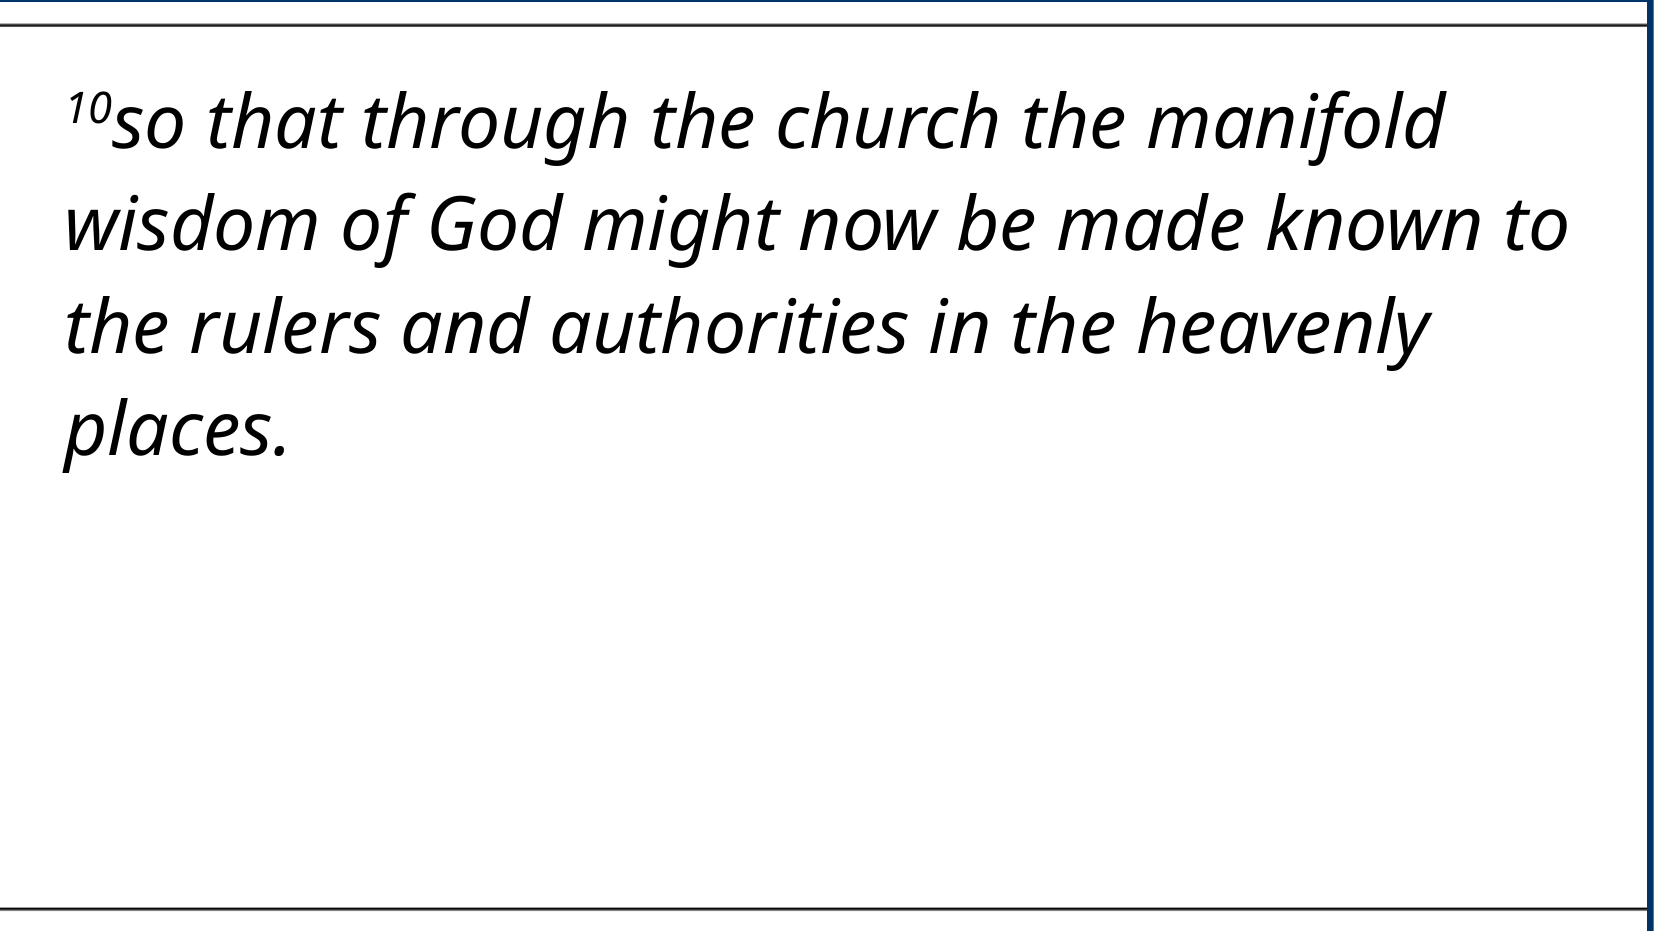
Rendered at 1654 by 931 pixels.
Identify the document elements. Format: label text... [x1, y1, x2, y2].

text_box 10so that through the church the manifold wisdom of God might now be made known to the rulers and authorities in the heavenly places. [49, 60, 1595, 475]
picture [0, 0, 1654, 931]
